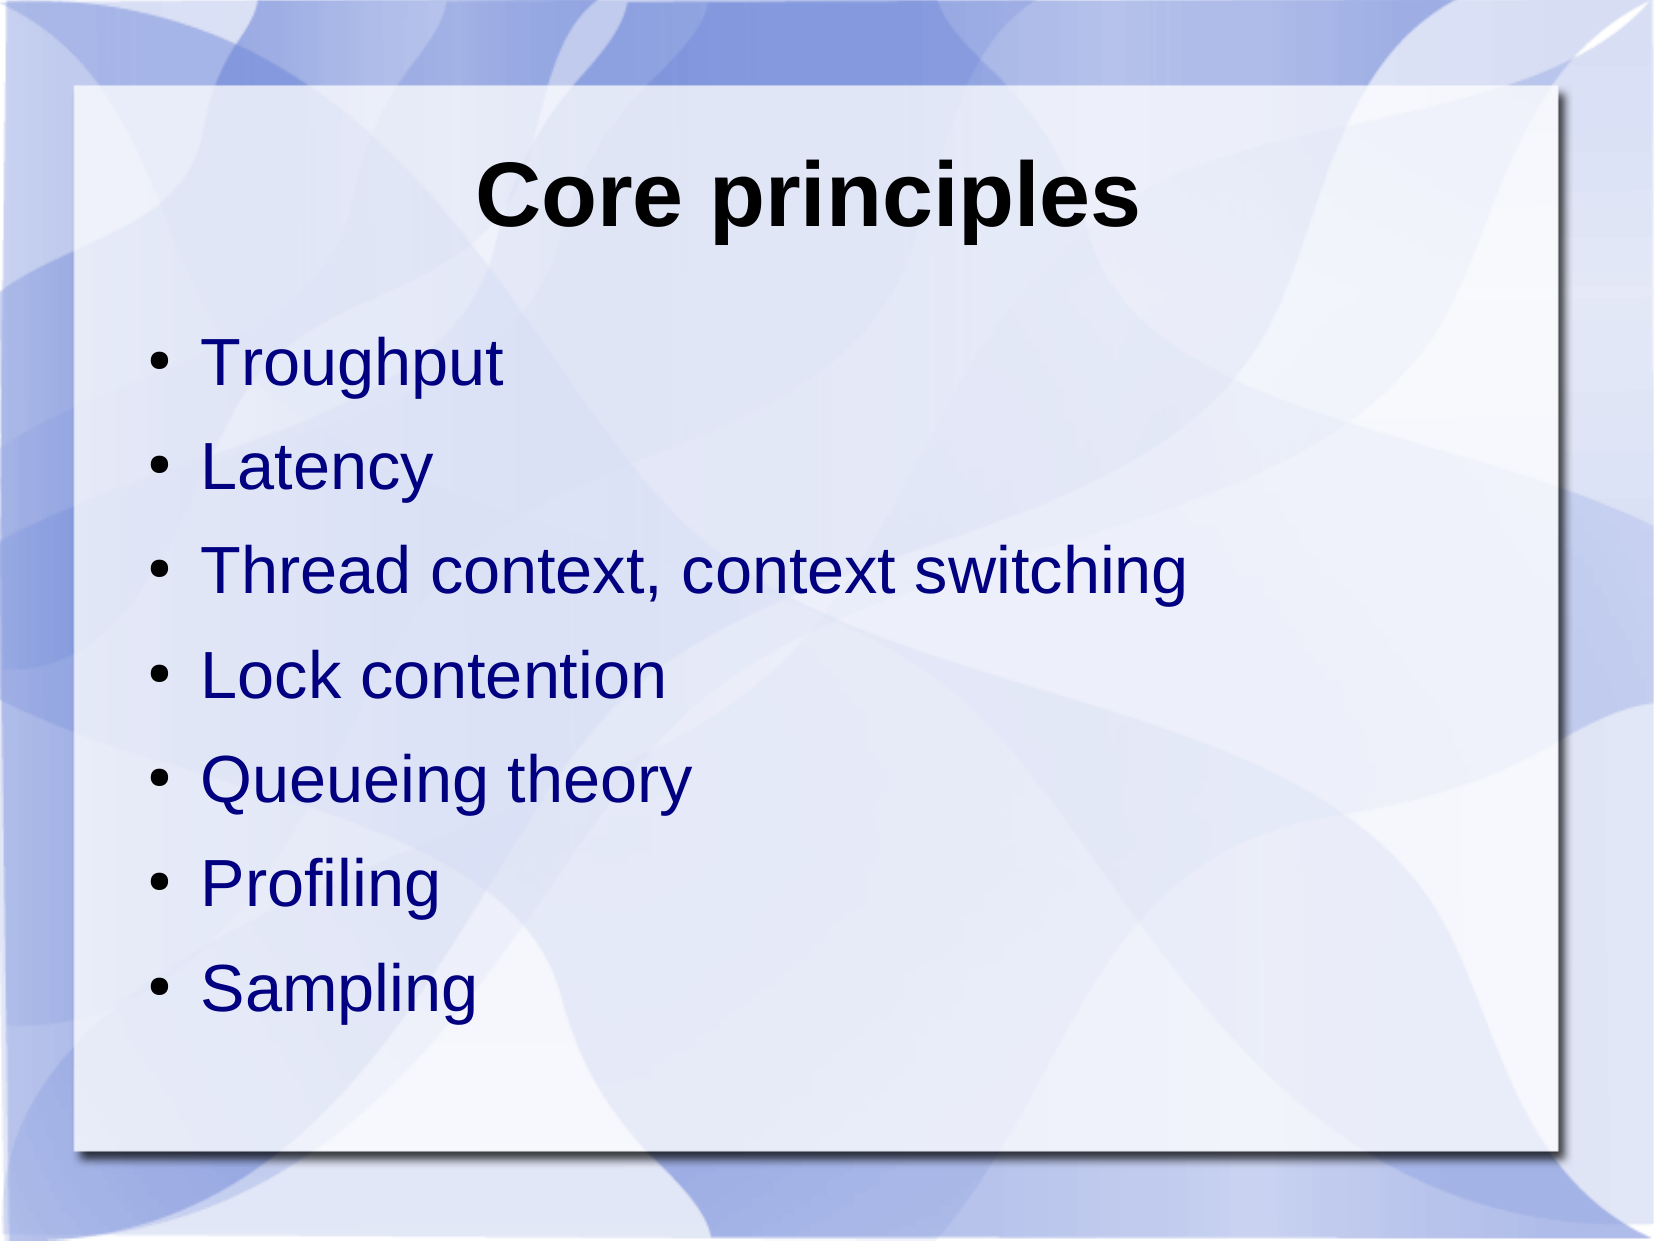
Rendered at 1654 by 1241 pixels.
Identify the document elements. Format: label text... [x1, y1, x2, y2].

title Core principles [82, 98, 1536, 291]
picture [0, 0, 1654, 1241]
list Troughput Latency Thread context, context switching Lock contention Queueing theory Profiling Sampling [129, 324, 1489, 1129]
